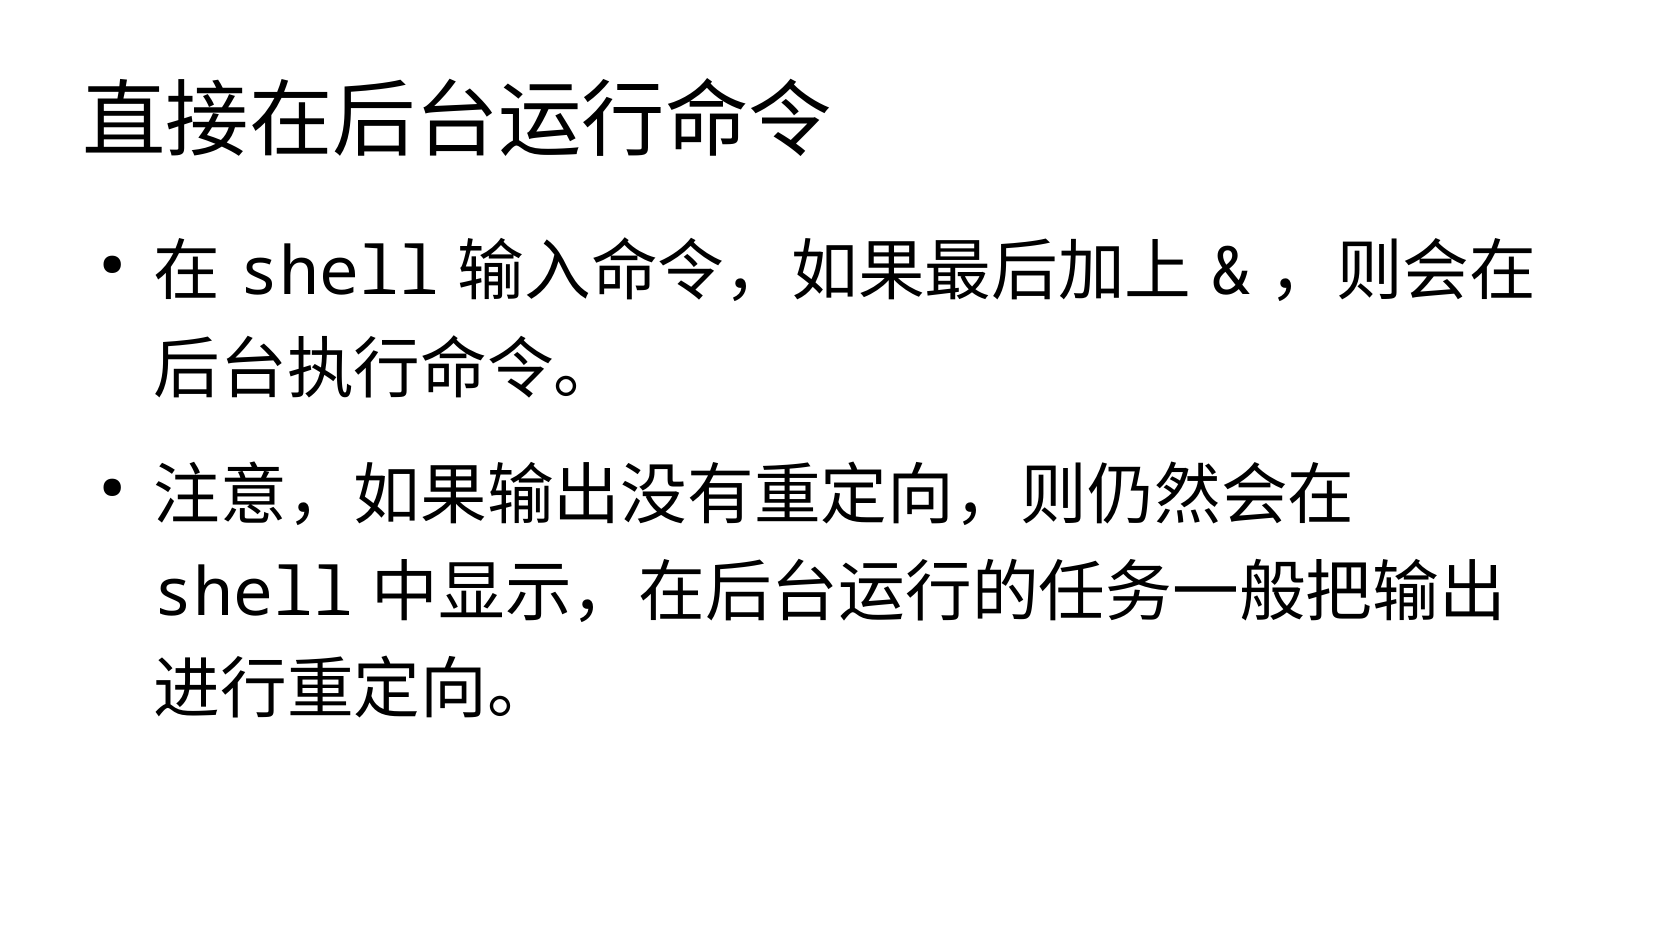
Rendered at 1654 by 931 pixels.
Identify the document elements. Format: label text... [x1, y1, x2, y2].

title 直接在后台运行命令 [82, 37, 1571, 189]
list 在shell输入命令，如果最后加上&，则会在后台执行命令。 注意，如果输出没有重定向，则仍然会在shell中显示，在后台运行的任务一般把输出进行重定向。 [82, 217, 1571, 804]
